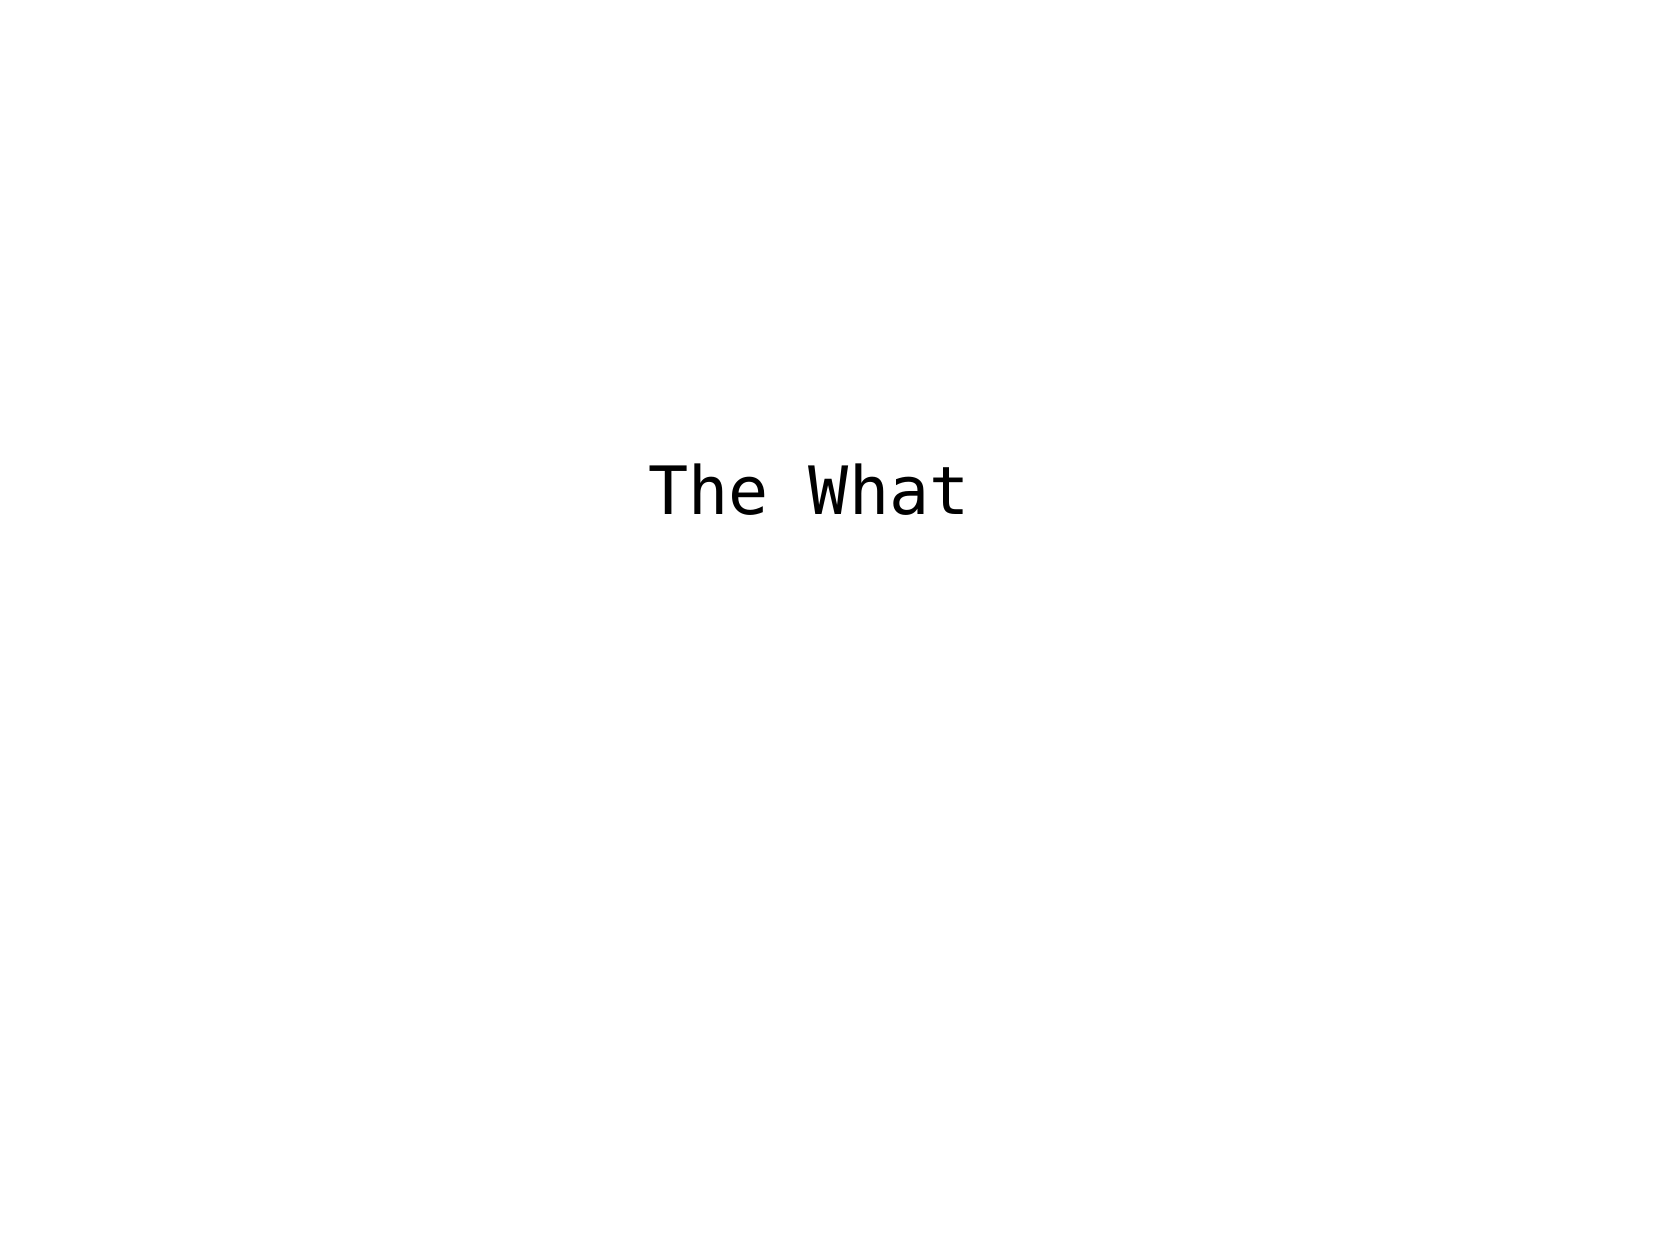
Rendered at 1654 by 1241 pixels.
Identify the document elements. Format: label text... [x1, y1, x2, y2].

text_box The What [206, 295, 1388, 723]
